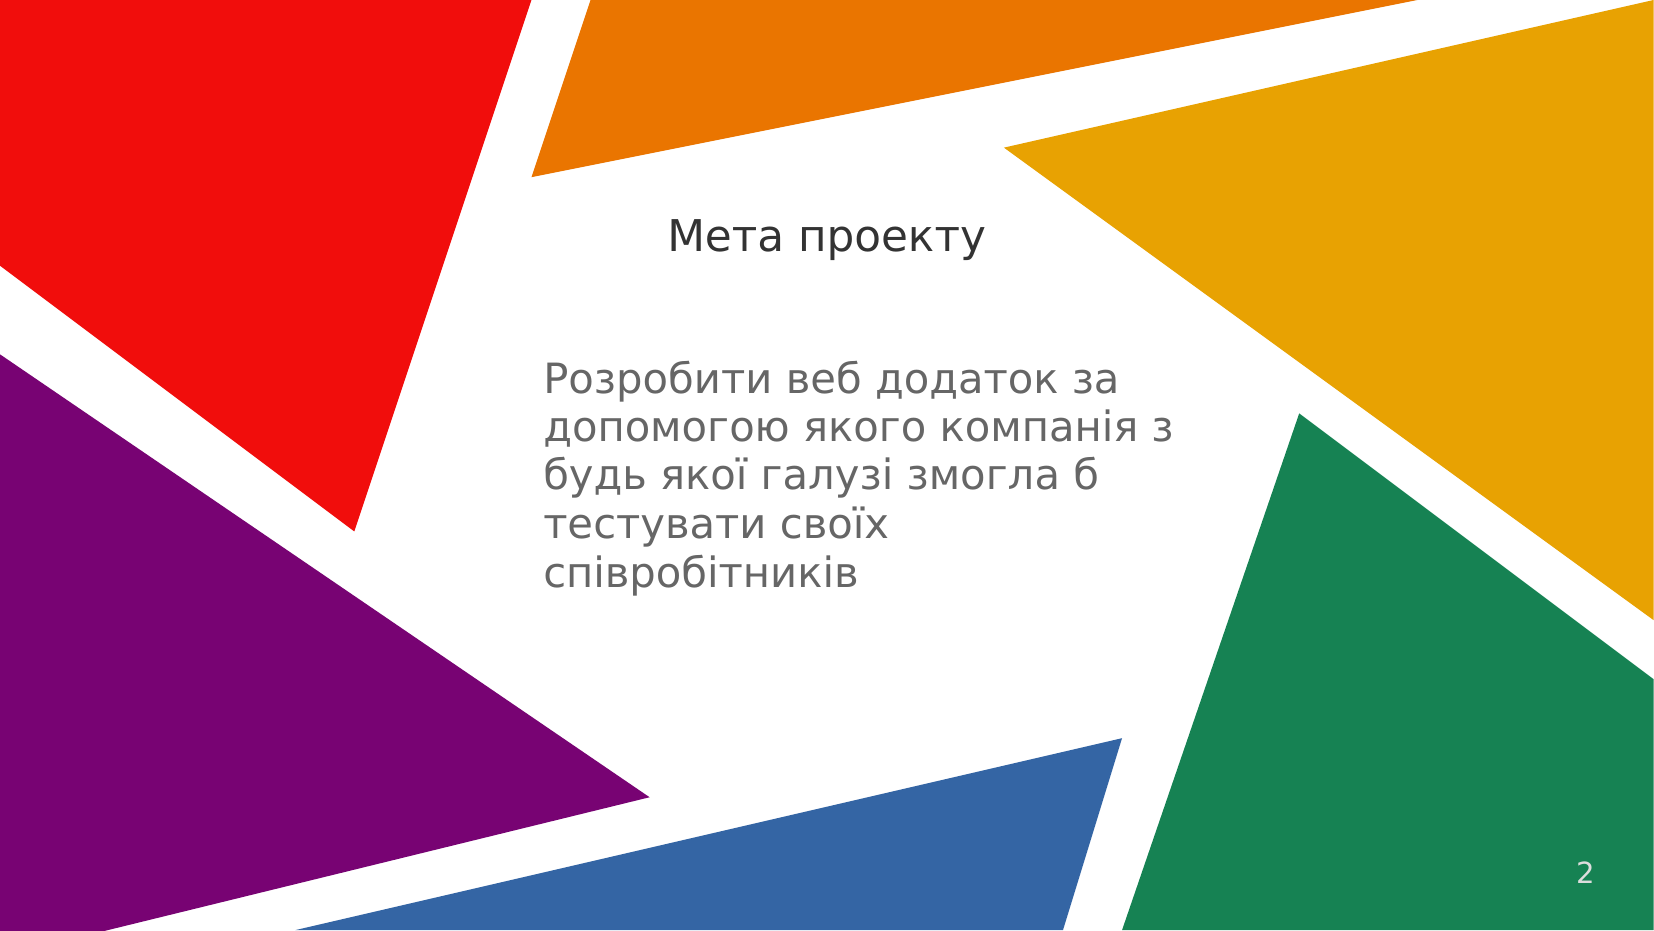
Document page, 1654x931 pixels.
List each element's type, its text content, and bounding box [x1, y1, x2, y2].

list Розробити веб додаток за допомогою якого компанія з будь якої галузі змогла б тестувати своїх співробітників [472, 354, 1182, 768]
title Мета проекту [472, 147, 1182, 325]
